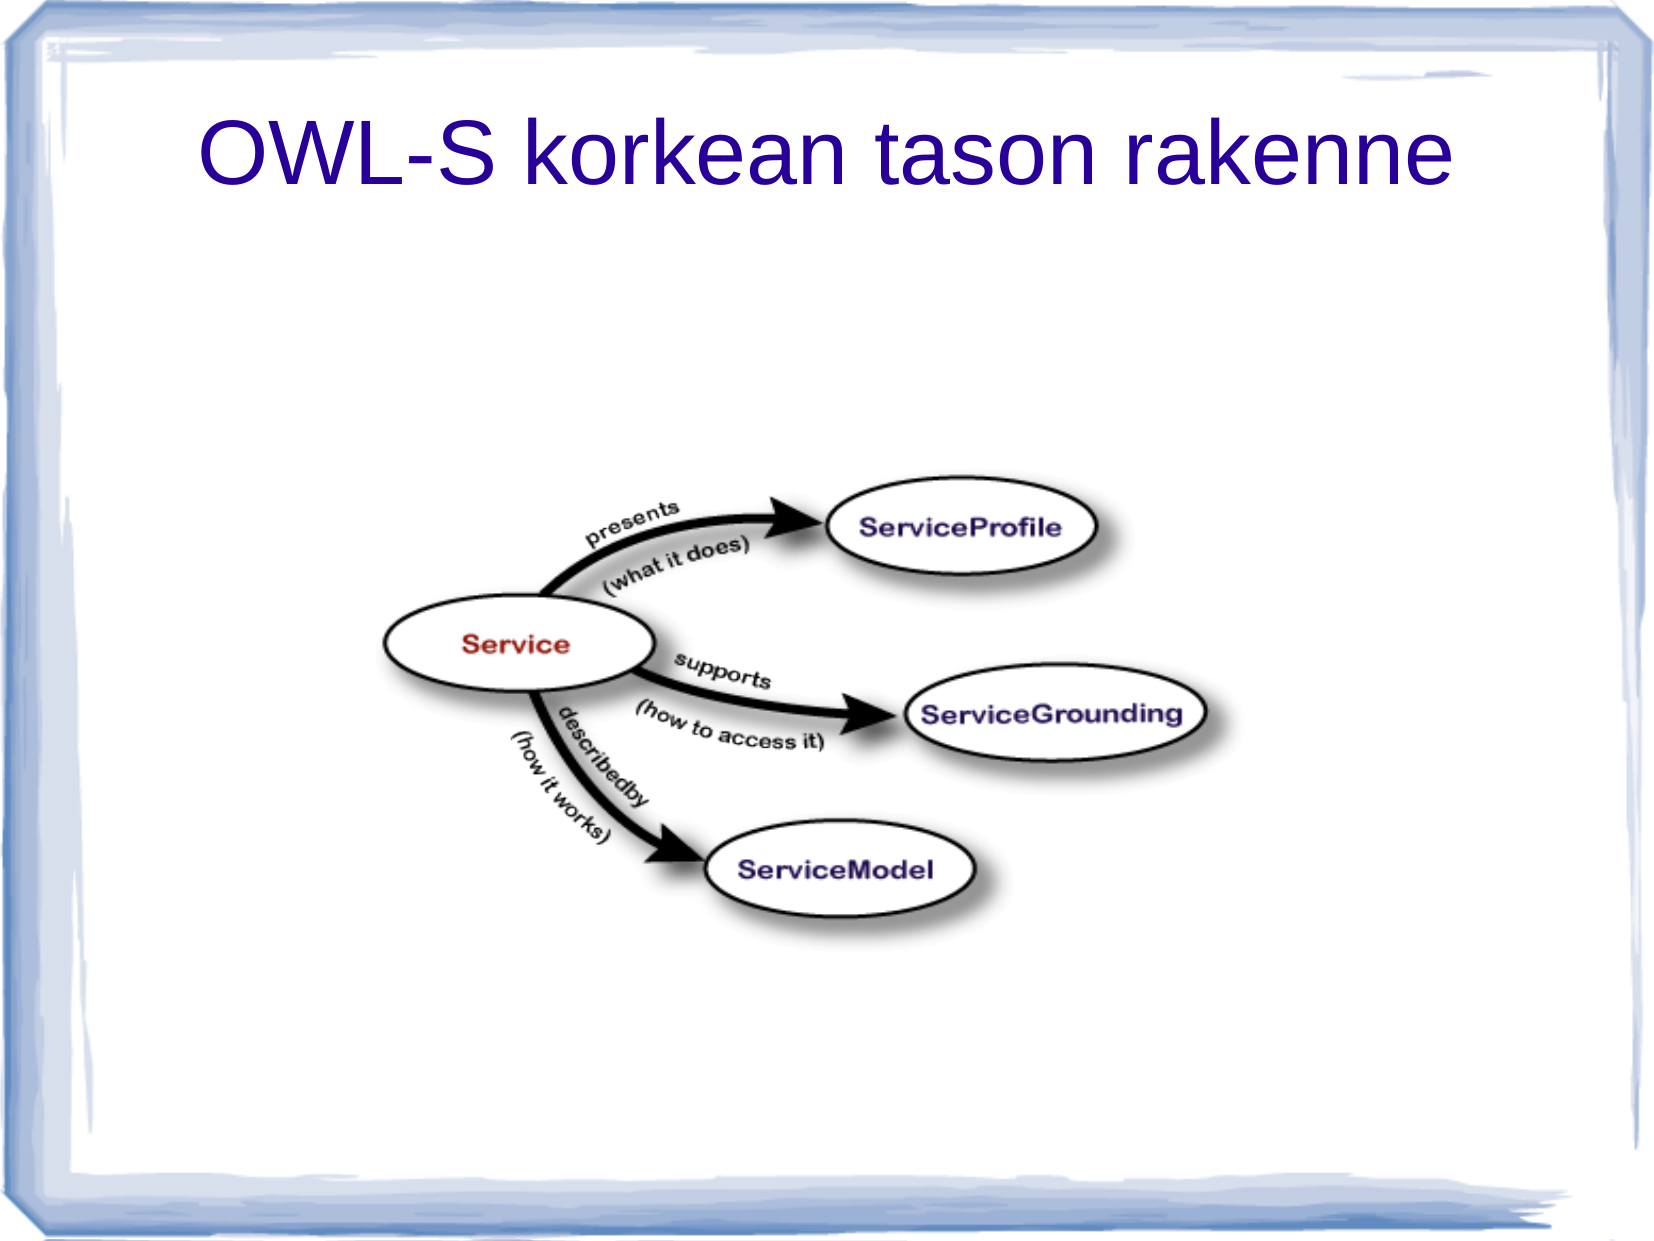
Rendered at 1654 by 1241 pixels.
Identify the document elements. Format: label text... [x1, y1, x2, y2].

title OWL-S korkean tason rakenne [82, 49, 1571, 257]
picture [0, 0, 1654, 1241]
